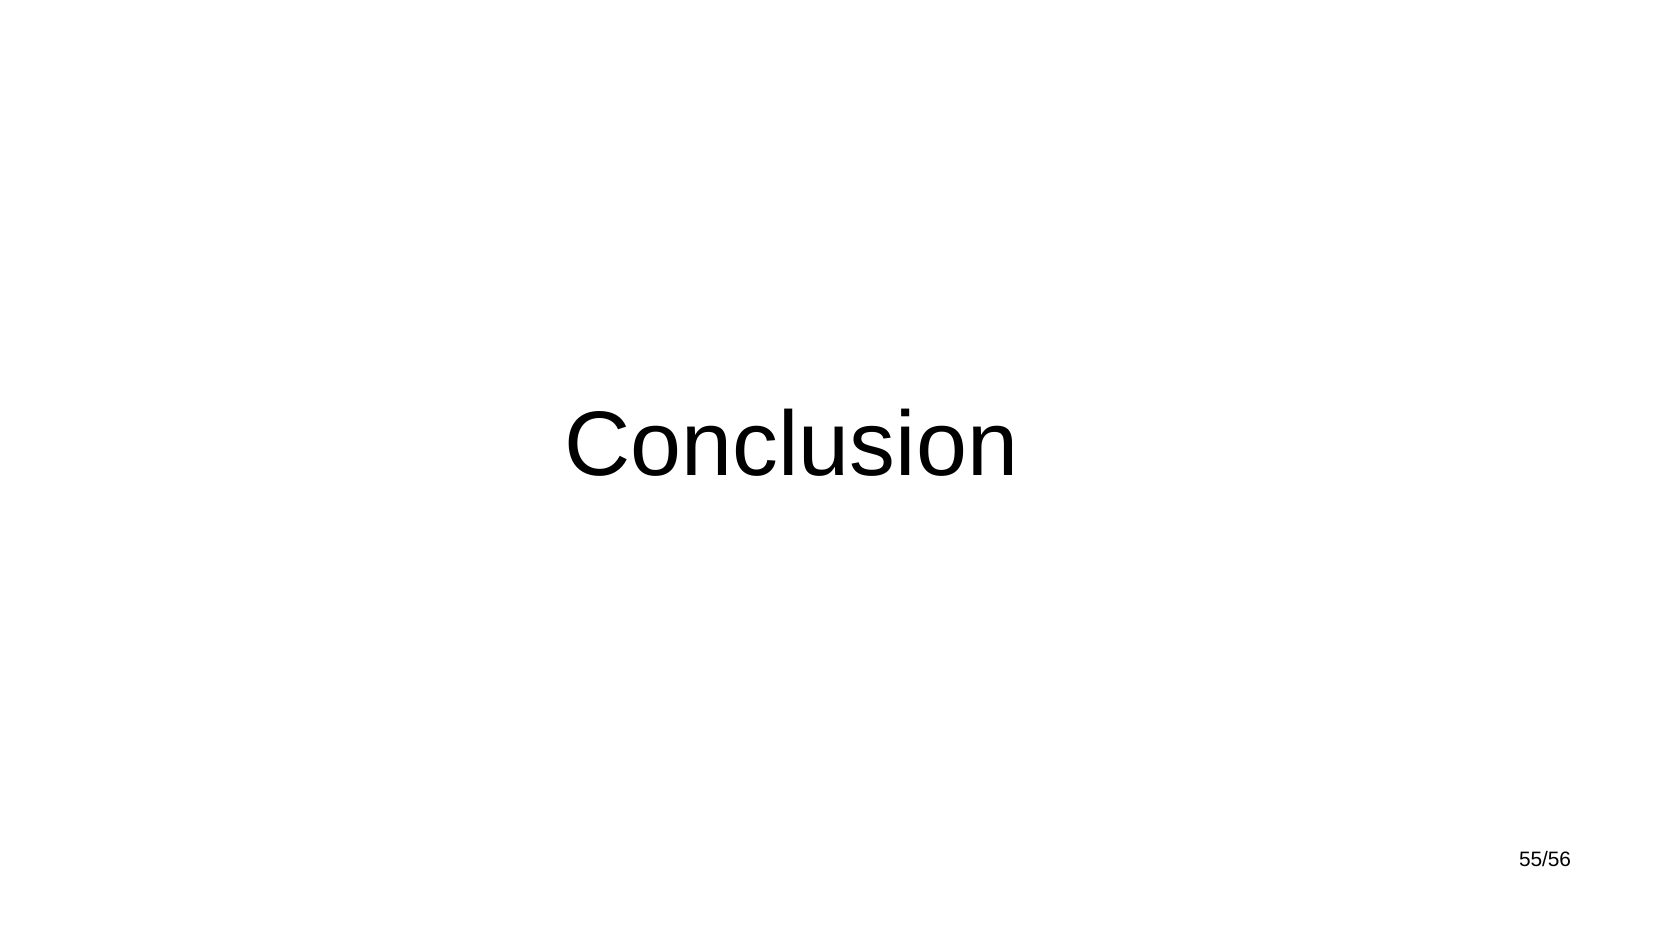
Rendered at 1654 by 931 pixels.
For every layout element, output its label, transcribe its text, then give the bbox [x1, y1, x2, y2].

title Conclusion [47, 366, 1536, 522]
